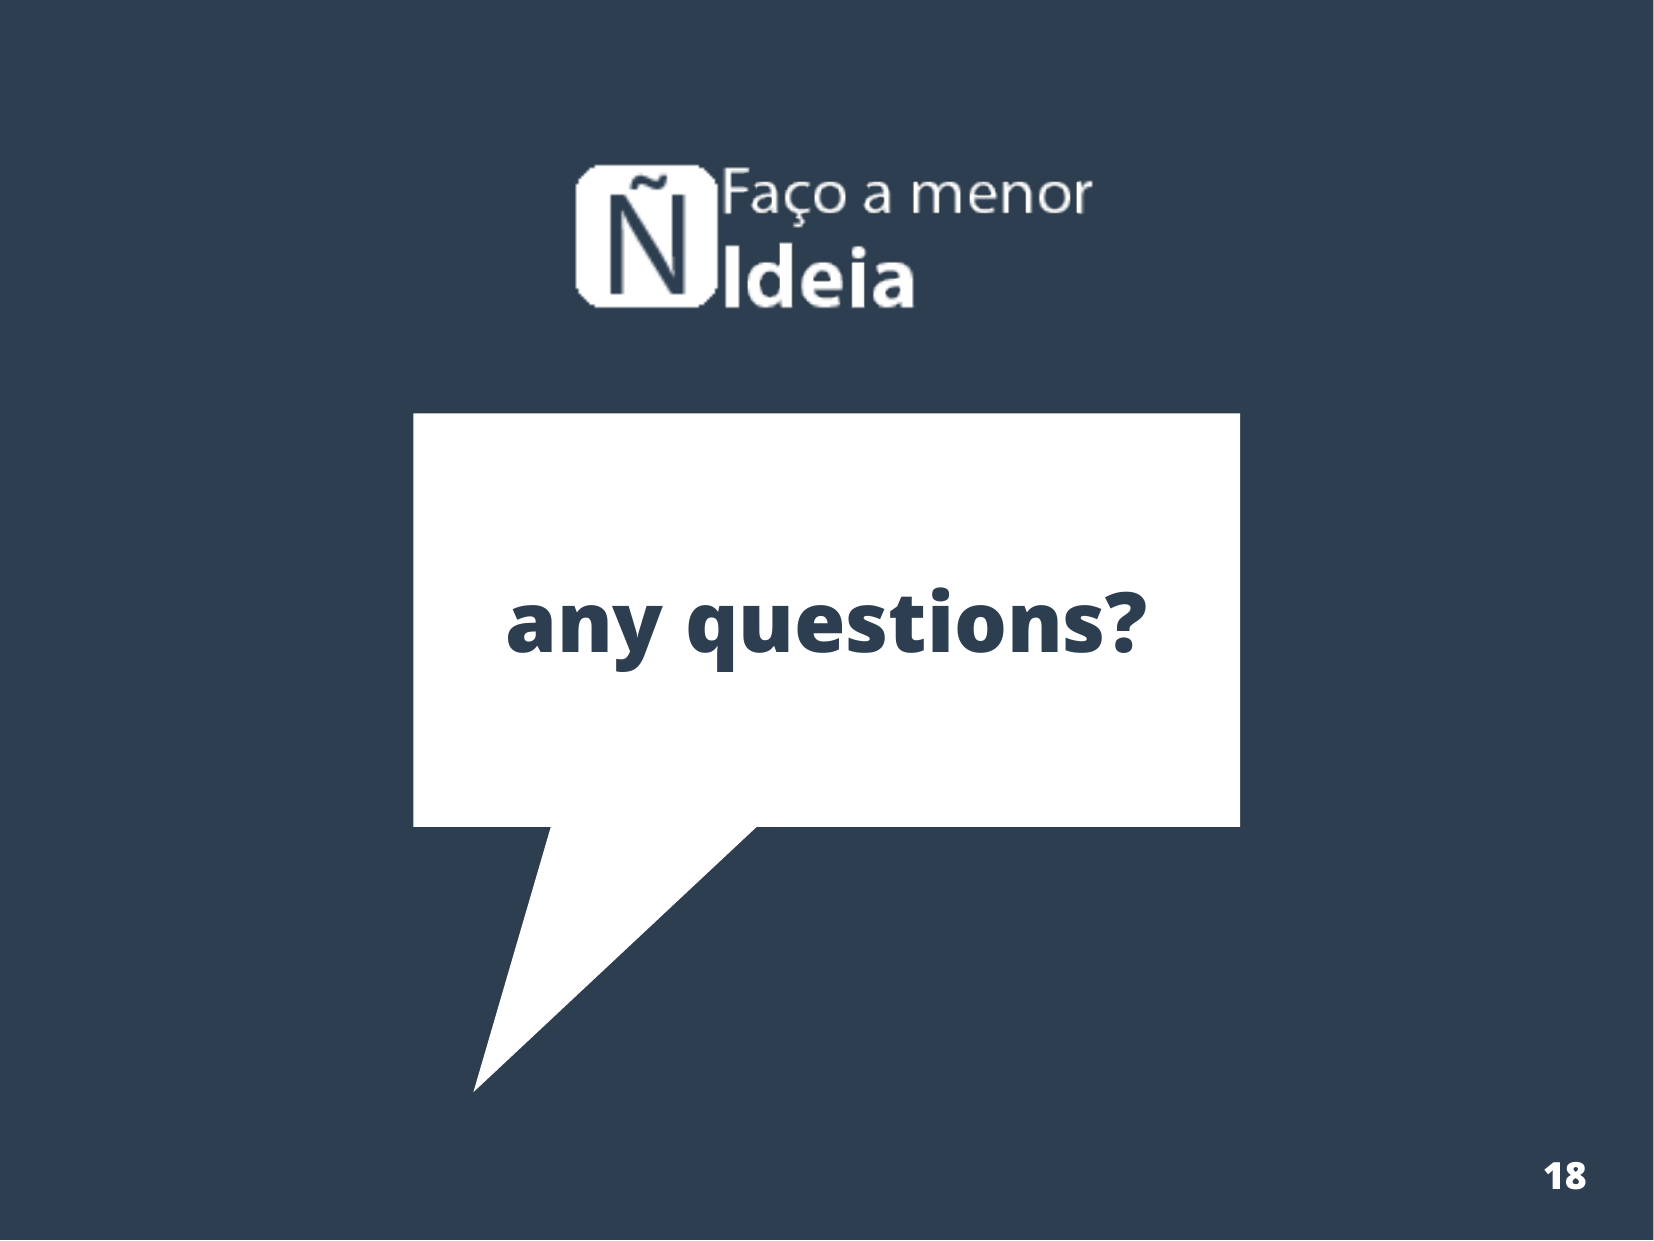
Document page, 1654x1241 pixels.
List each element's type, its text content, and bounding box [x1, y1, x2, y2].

picture [566, 158, 1101, 319]
title any questions? [442, 442, 1211, 798]
